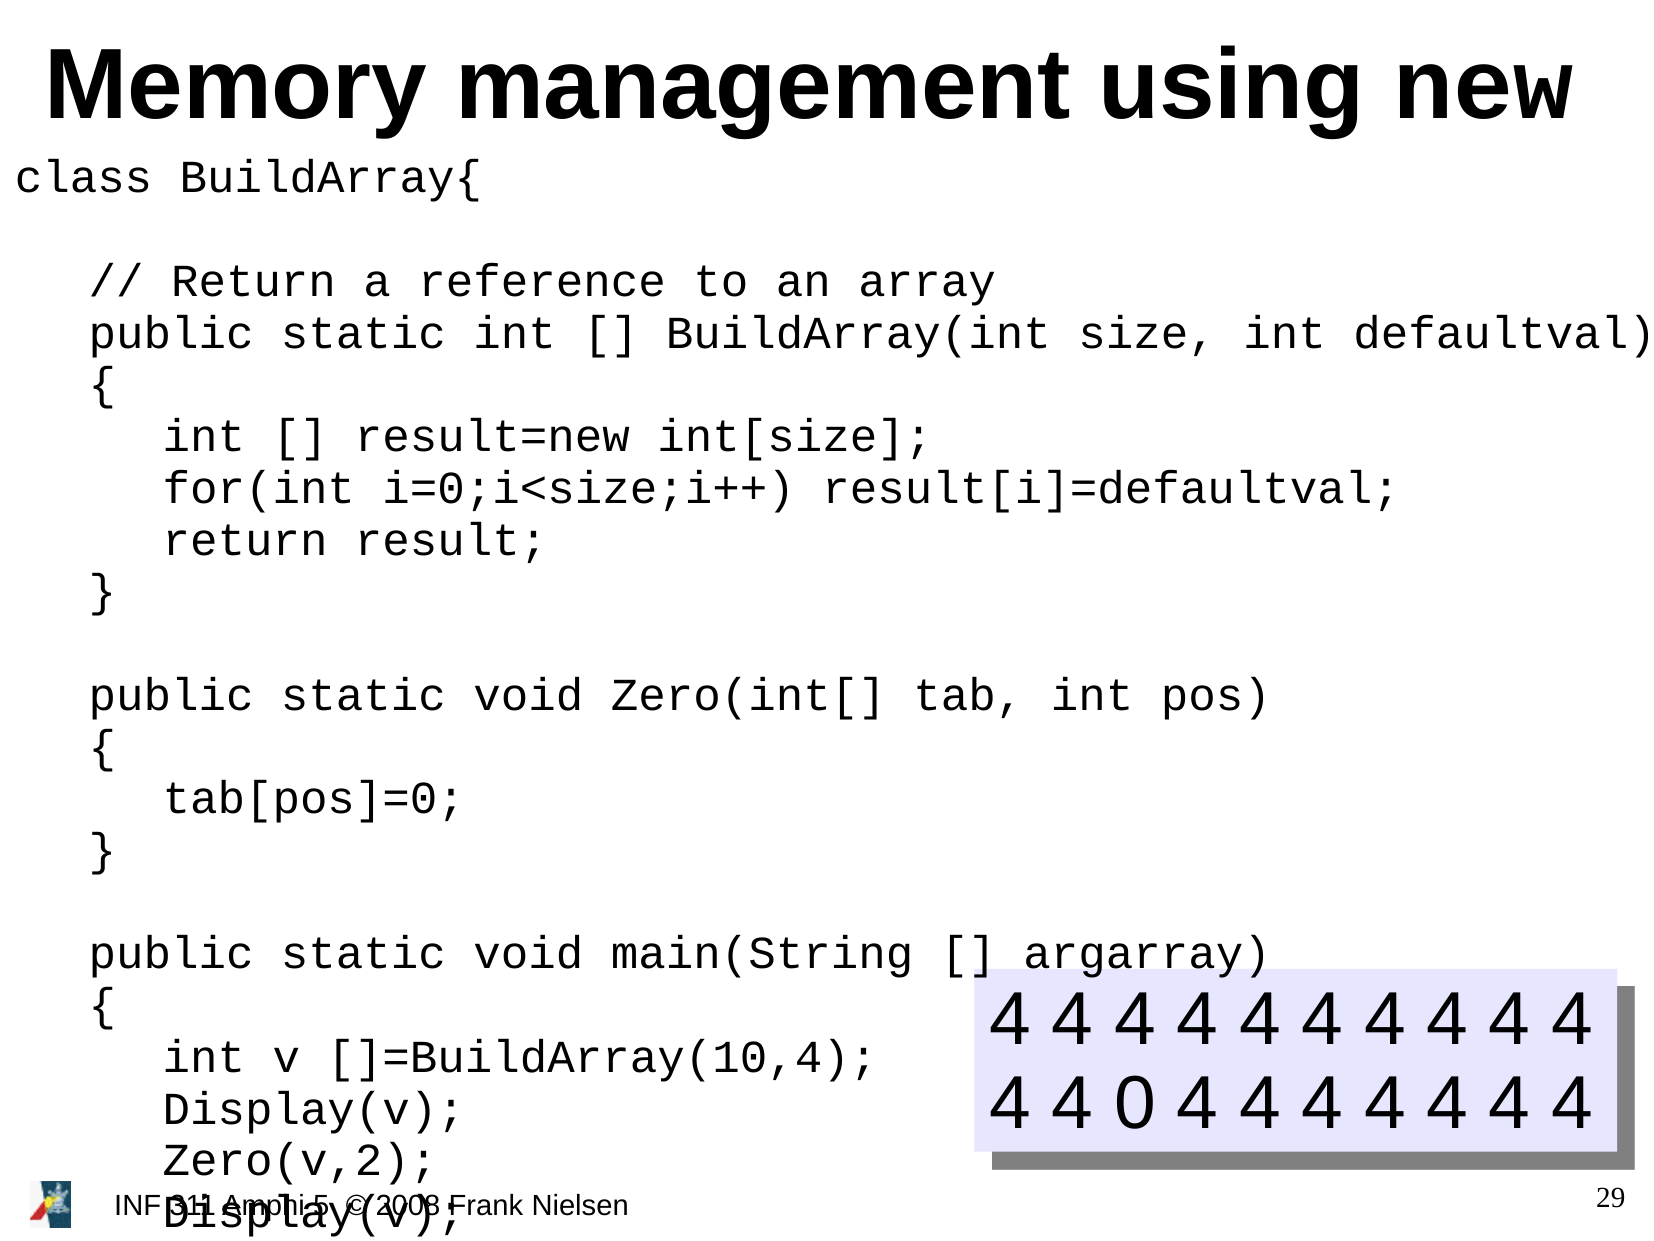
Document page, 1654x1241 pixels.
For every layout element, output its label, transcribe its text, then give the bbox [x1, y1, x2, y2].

text_box class BuildArray{ // Return a reference to an array public static int [] BuildArray(int size, int defaultval) { int [] result=new int[size]; for(int i=0;i<size;i++) result[i]=defaultval; return result; } public static void Zero(int[] tab, int pos) { tab[pos]=0; } public static void main(String [] argarray) { int v []=BuildArray(10,4); Display(v); Zero(v,2); Display(v); } ...} [0, 147, 1654, 1241]
text_box Memory management using new [29, 21, 1609, 147]
